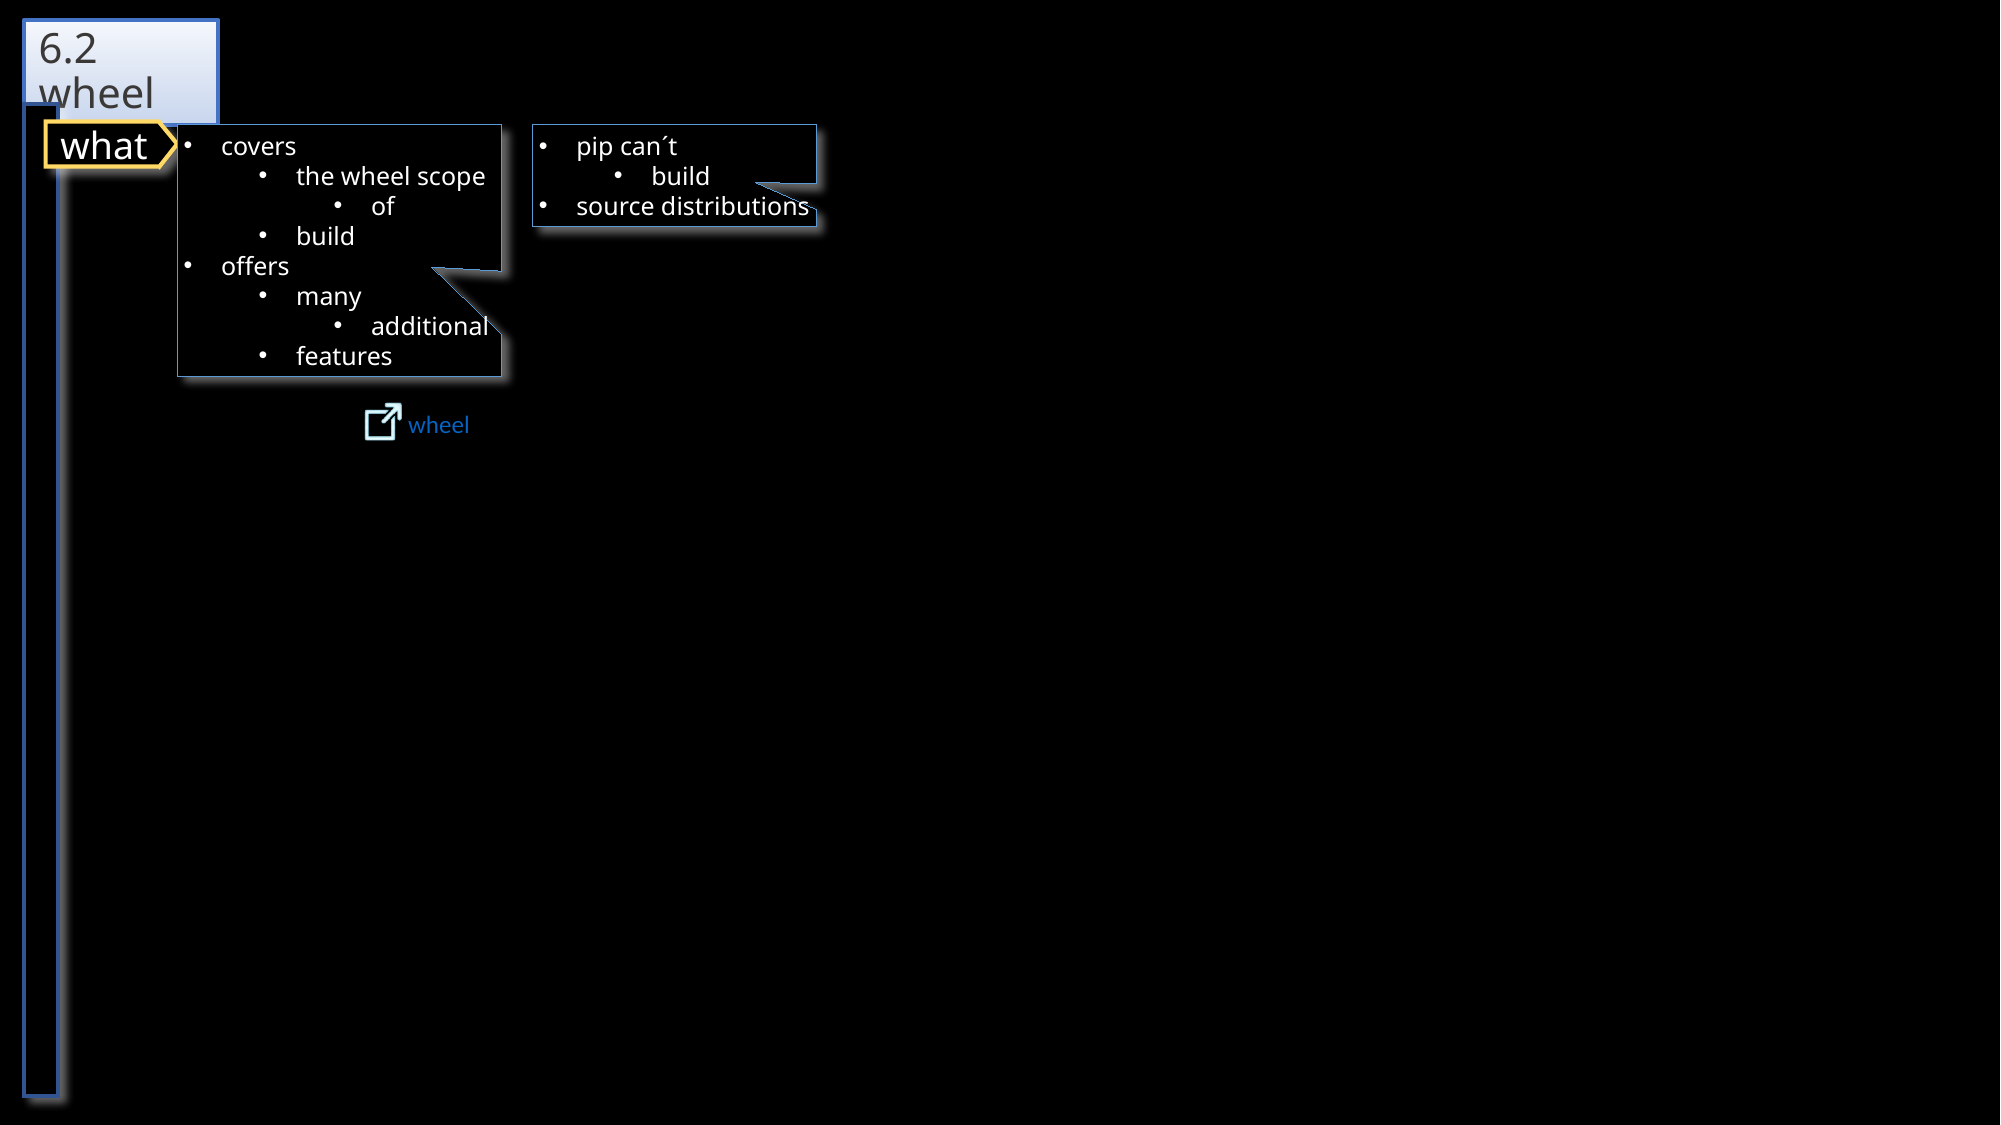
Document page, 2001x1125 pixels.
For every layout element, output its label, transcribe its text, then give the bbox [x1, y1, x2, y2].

picture [360, 398, 406, 445]
text_box pip can´t build source distributions [532, 124, 817, 227]
text_box what [45, 121, 177, 167]
title 6.2 wheel [23, 20, 219, 81]
text_box wheel [393, 400, 485, 446]
text_box covers the wheel scope of build offers many additional features [177, 124, 502, 377]
text_box [23, 103, 58, 1096]
